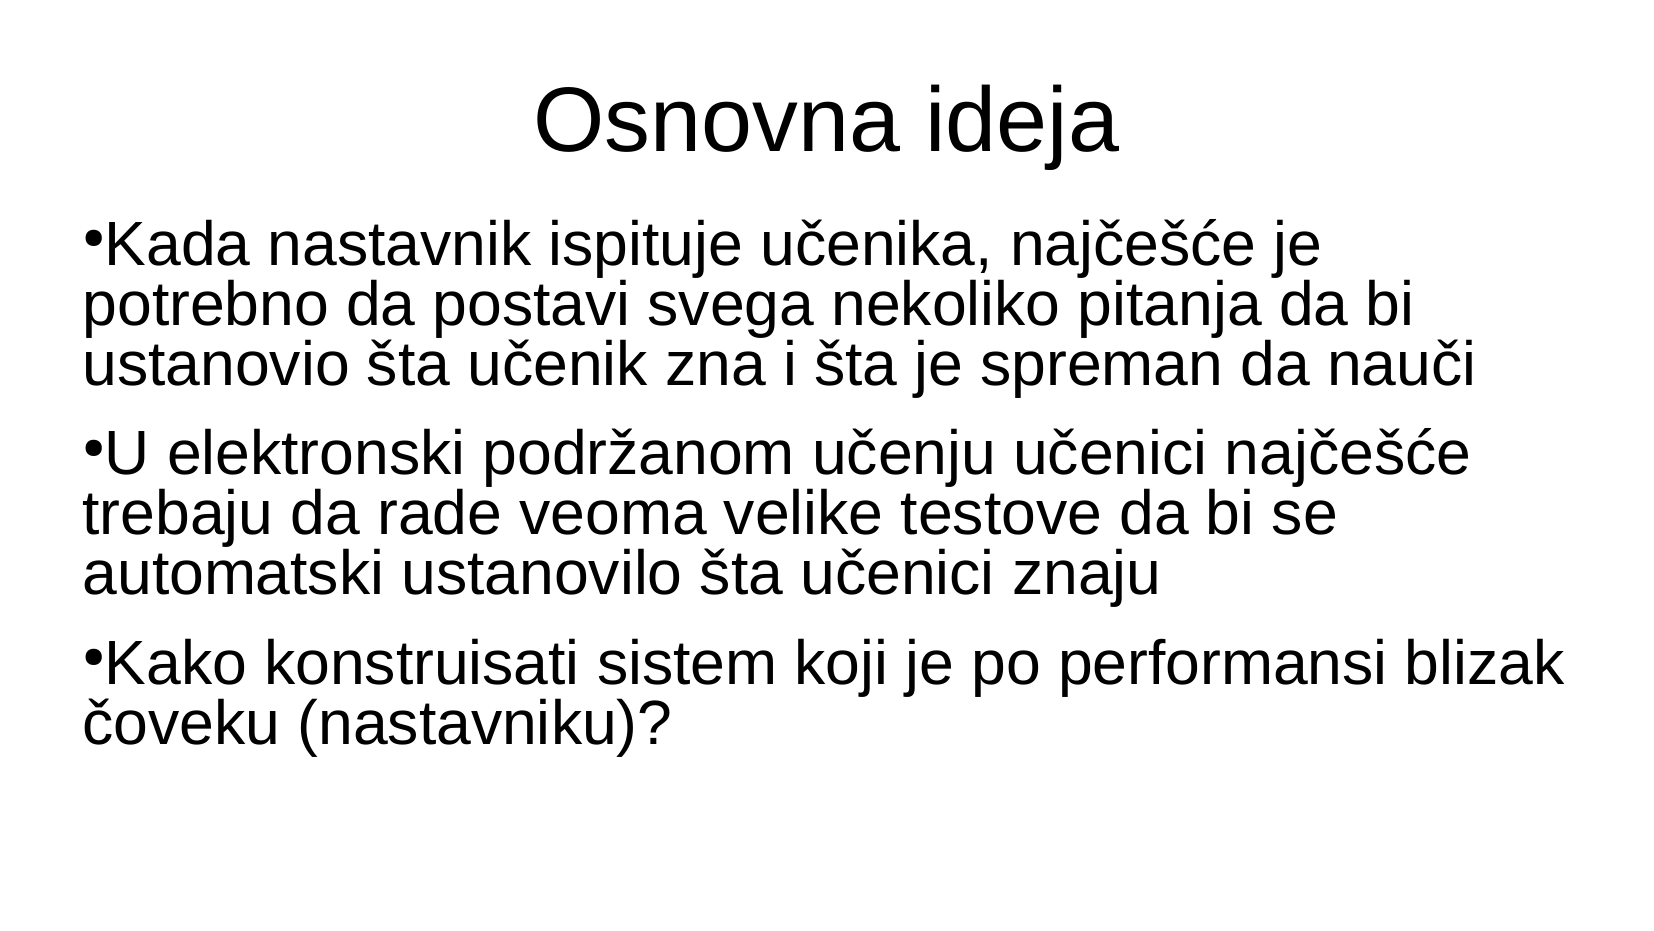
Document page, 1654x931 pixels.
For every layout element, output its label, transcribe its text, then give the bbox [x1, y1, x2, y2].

title Osnovna ideja [82, 37, 1571, 193]
list Kada nastavnik ispituje učenika, najčešće je potrebno da postavi svega nekoliko pitanja da bi ustanovio šta učenik zna i šta je spreman da nauči U elektronski podržanom učenju učenici najčešće trebaju da rade veoma velike testove da bi se automatski ustanovilo šta učenici znaju Kako konstruisati sistem koji je po performansi blizak čoveku (nastavniku)? [82, 217, 1571, 758]
